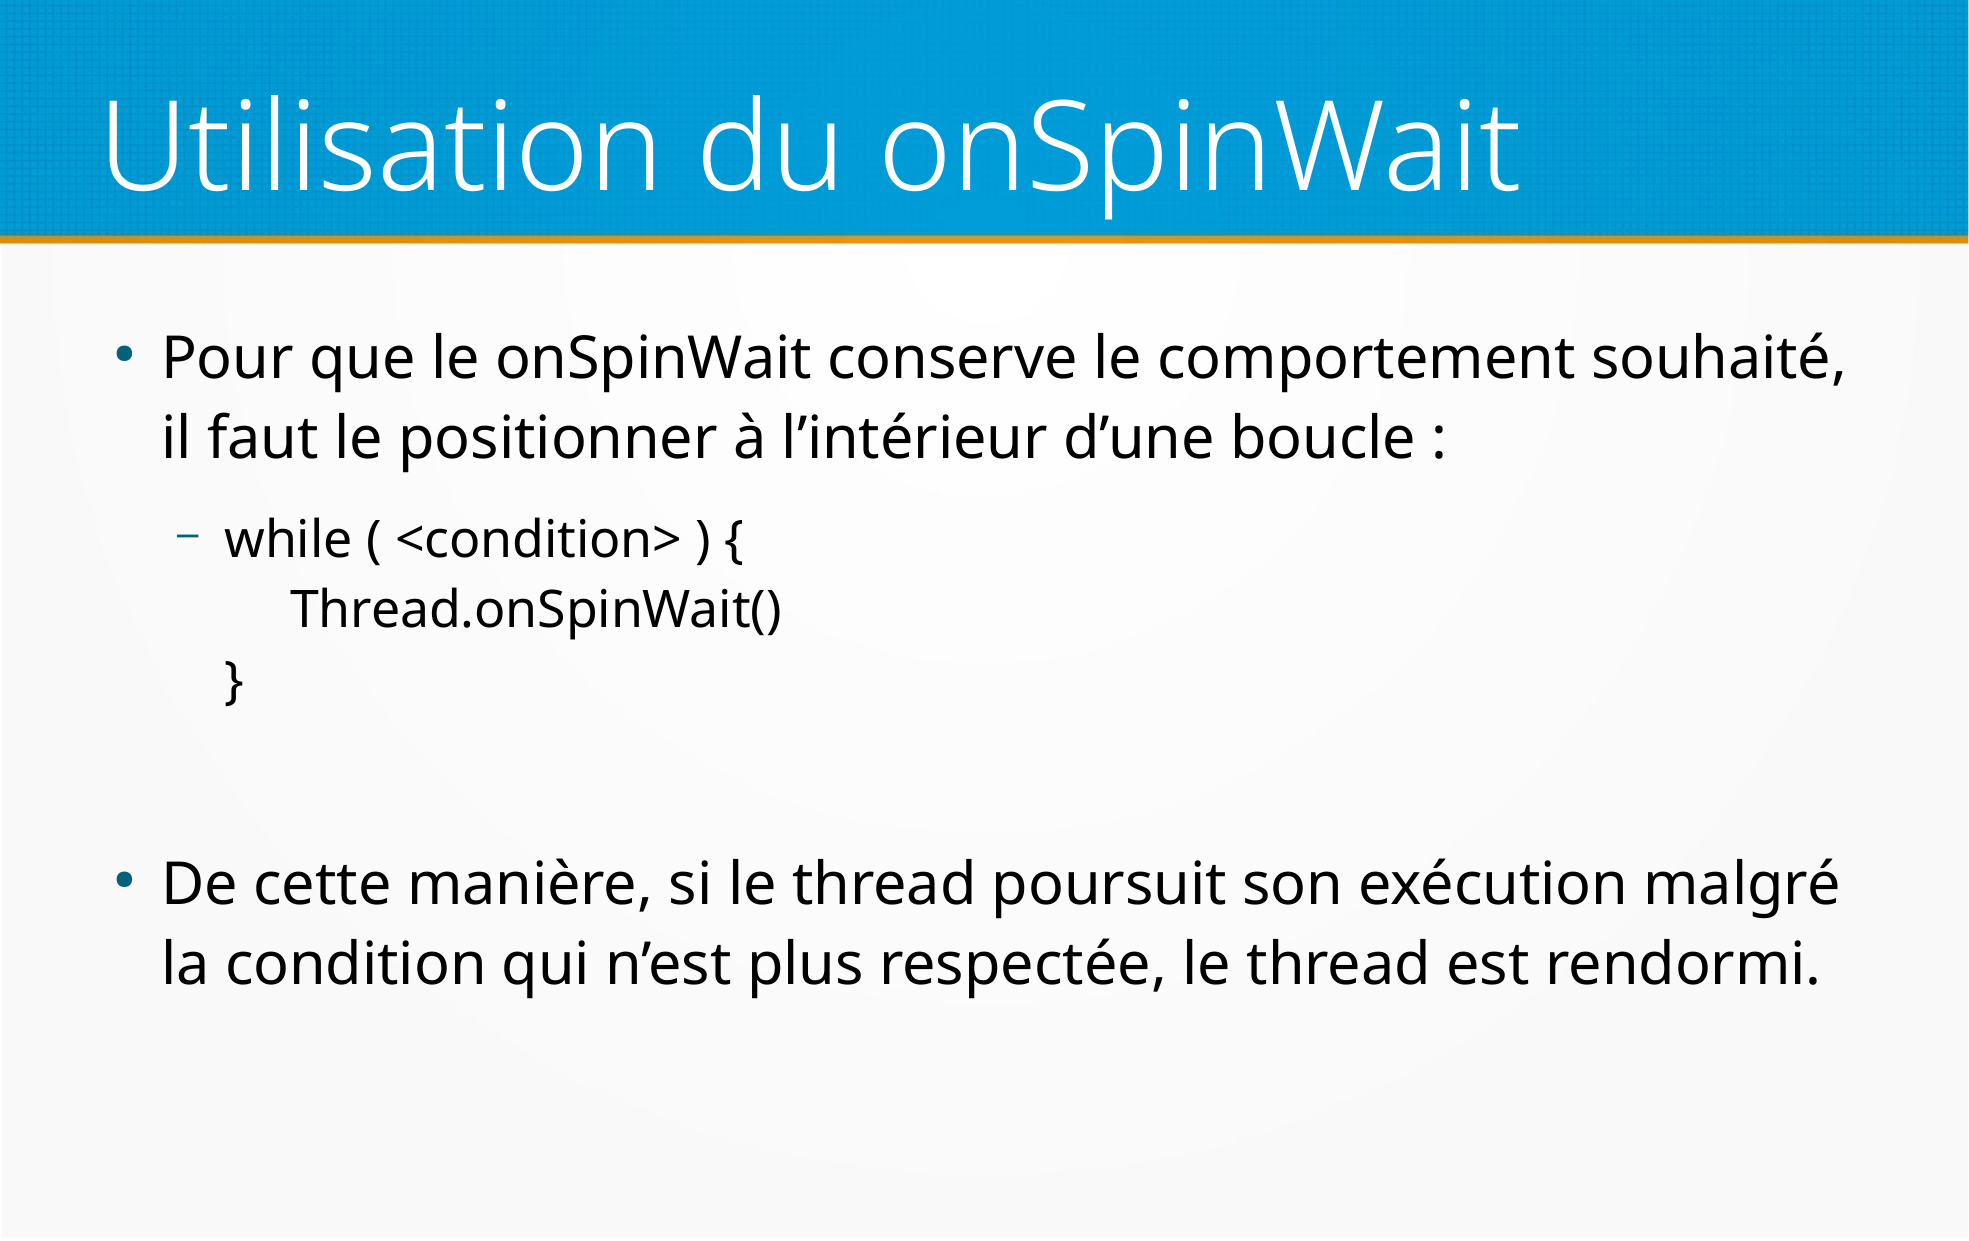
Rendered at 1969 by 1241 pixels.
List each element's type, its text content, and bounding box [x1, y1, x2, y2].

title Utilisation du onSpinWait [98, 19, 1870, 227]
list Pour que le onSpinWait conserve le comportement souhaité, il faut le positionner à l’intérieur d’une boucle : while ( <condition> ) { Thread.onSpinWait() } De cette manière, si le thread poursuit son exécution malgré la condition qui n’est plus respectée, le thread est rendormi. [98, 315, 1861, 1081]
picture [0, 233, 1969, 1241]
